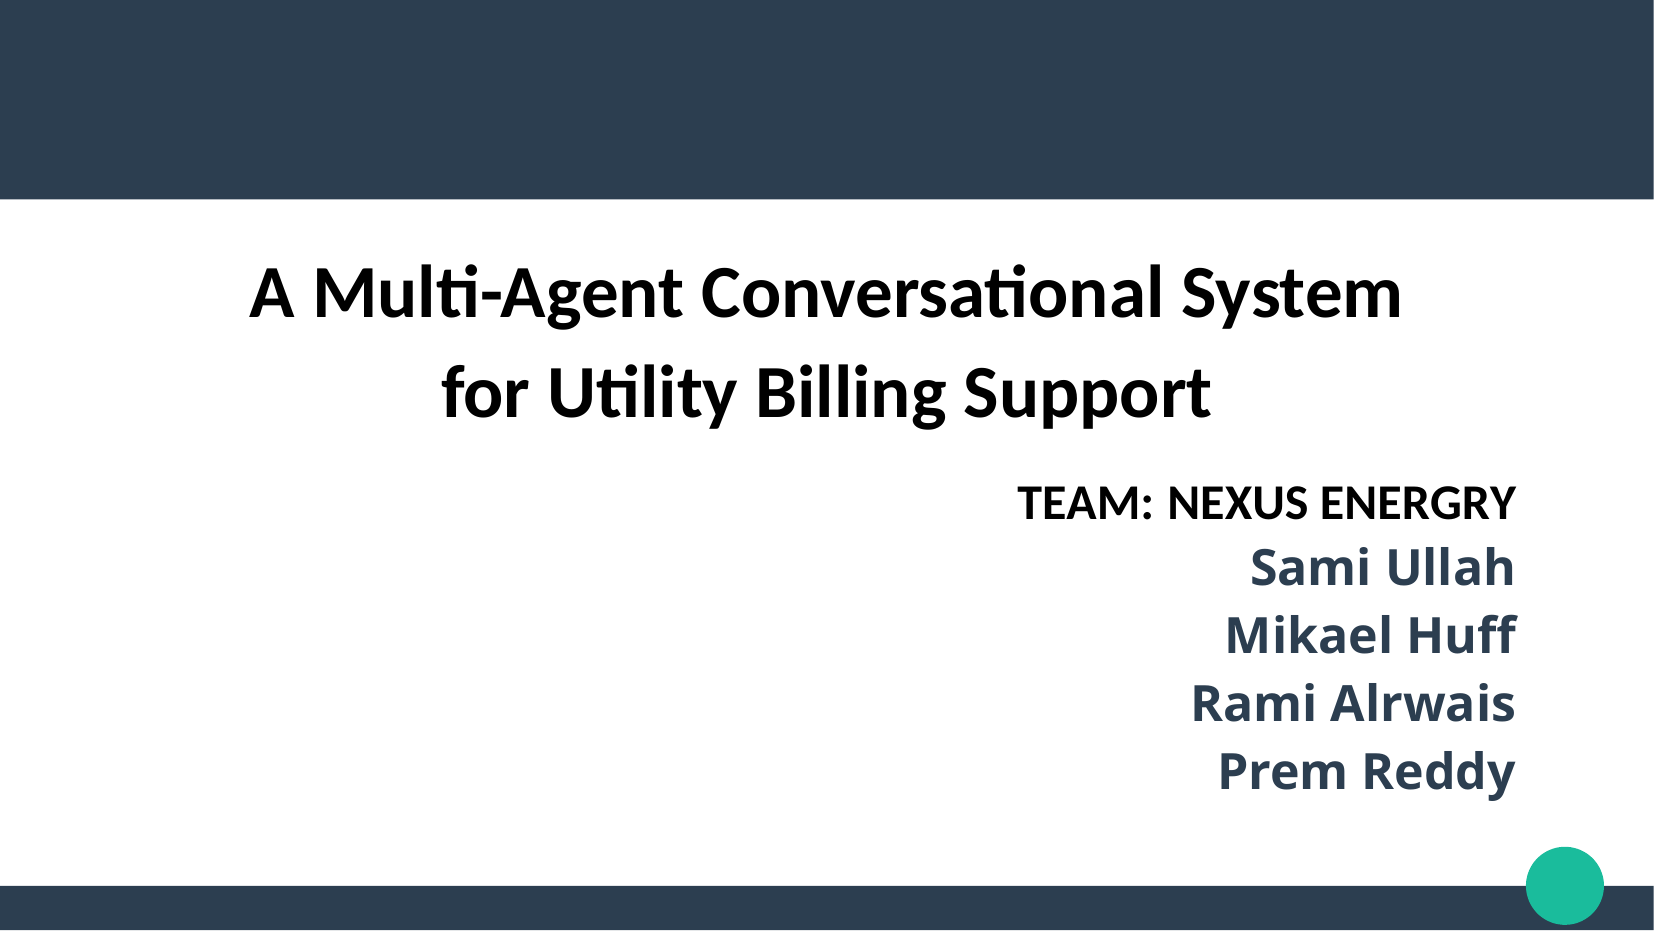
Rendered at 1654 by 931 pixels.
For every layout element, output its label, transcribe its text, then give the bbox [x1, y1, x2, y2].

text_box TEAM: NEXUS ENERGRY Sami Ullah Mikael Huff Rami Alrwais Prem Reddy [1002, 474, 1628, 881]
text_box A Multi-Agent Conversational System for Utility Billing Support [114, 230, 1540, 568]
